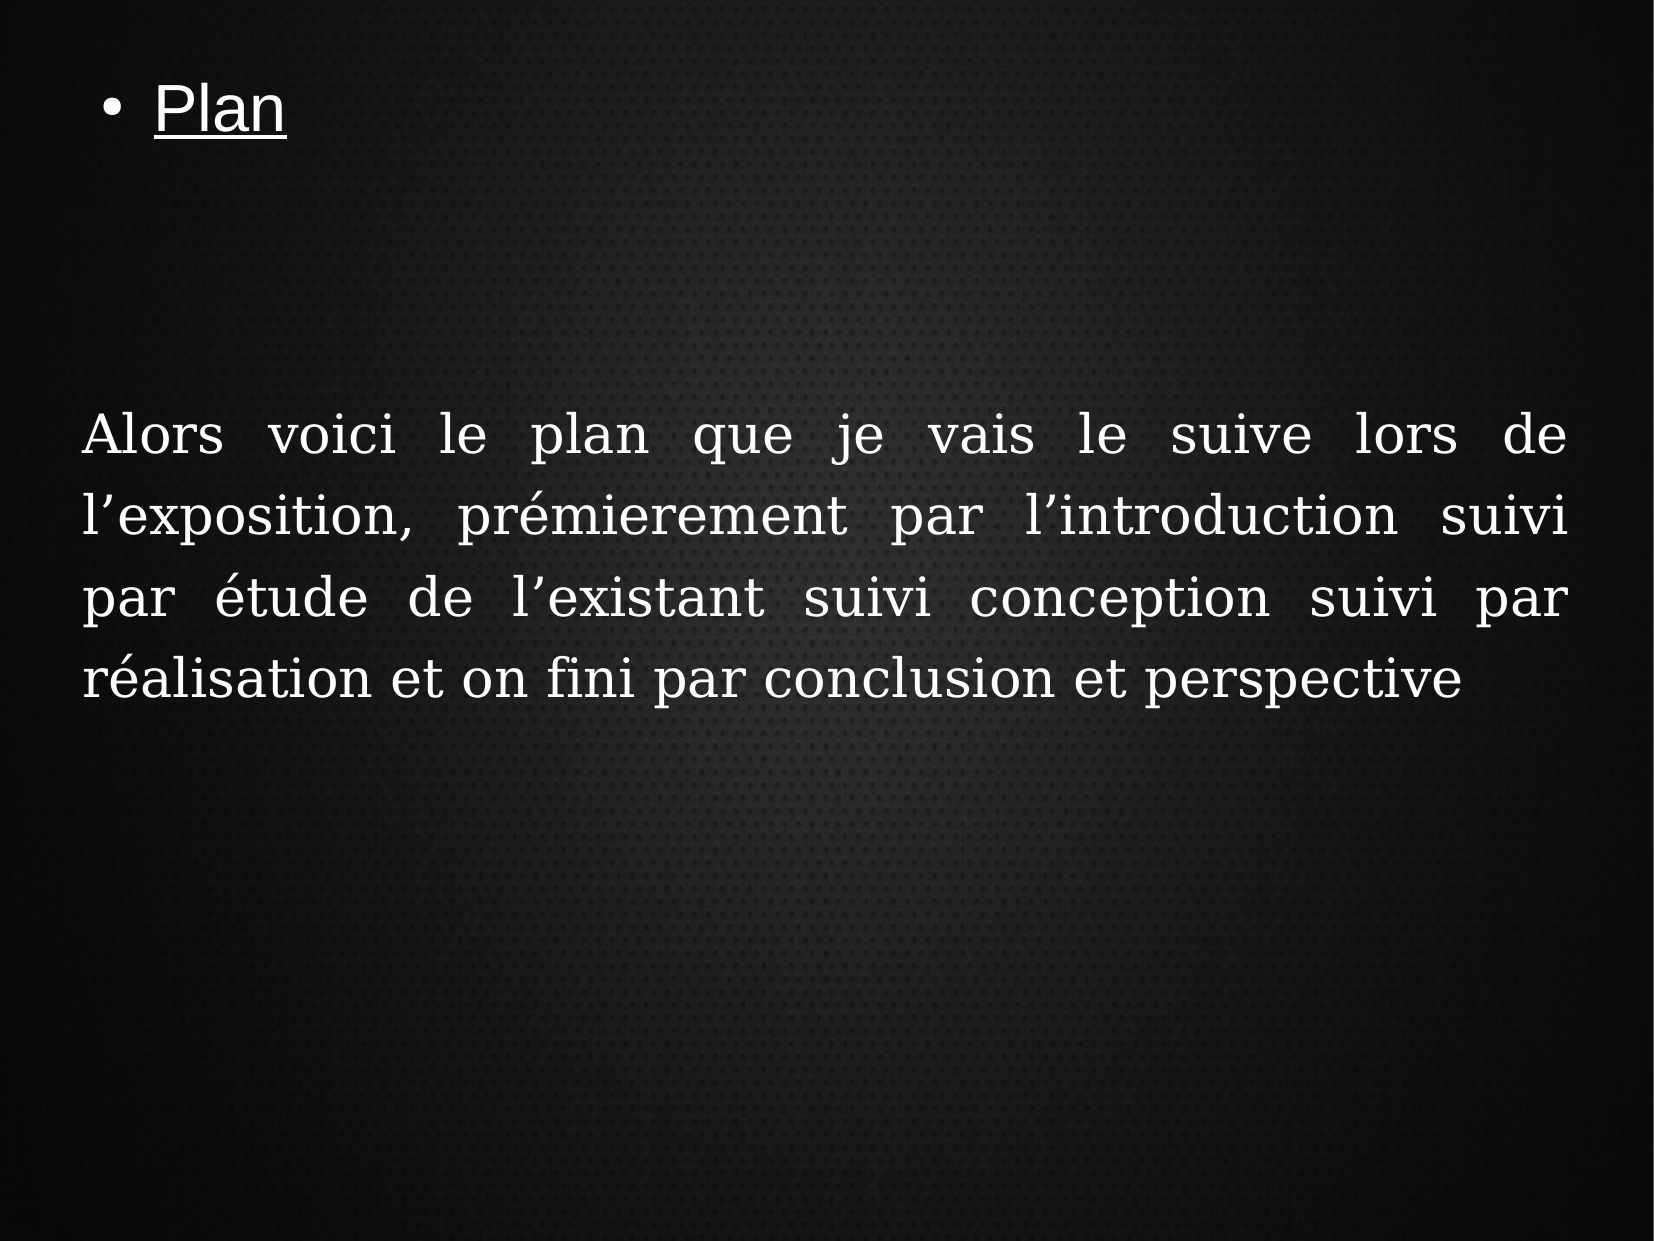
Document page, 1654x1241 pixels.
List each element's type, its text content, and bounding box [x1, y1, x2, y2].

picture [0, 0, 1654, 1241]
list Plan Alors voici le plan que je vais le suive lors de l’exposition, prémierement par l’introduction suivi par étude de l’existant suivi conception suivi par réalisation et on fini par conclusion et perspective [82, 70, 1571, 1010]
